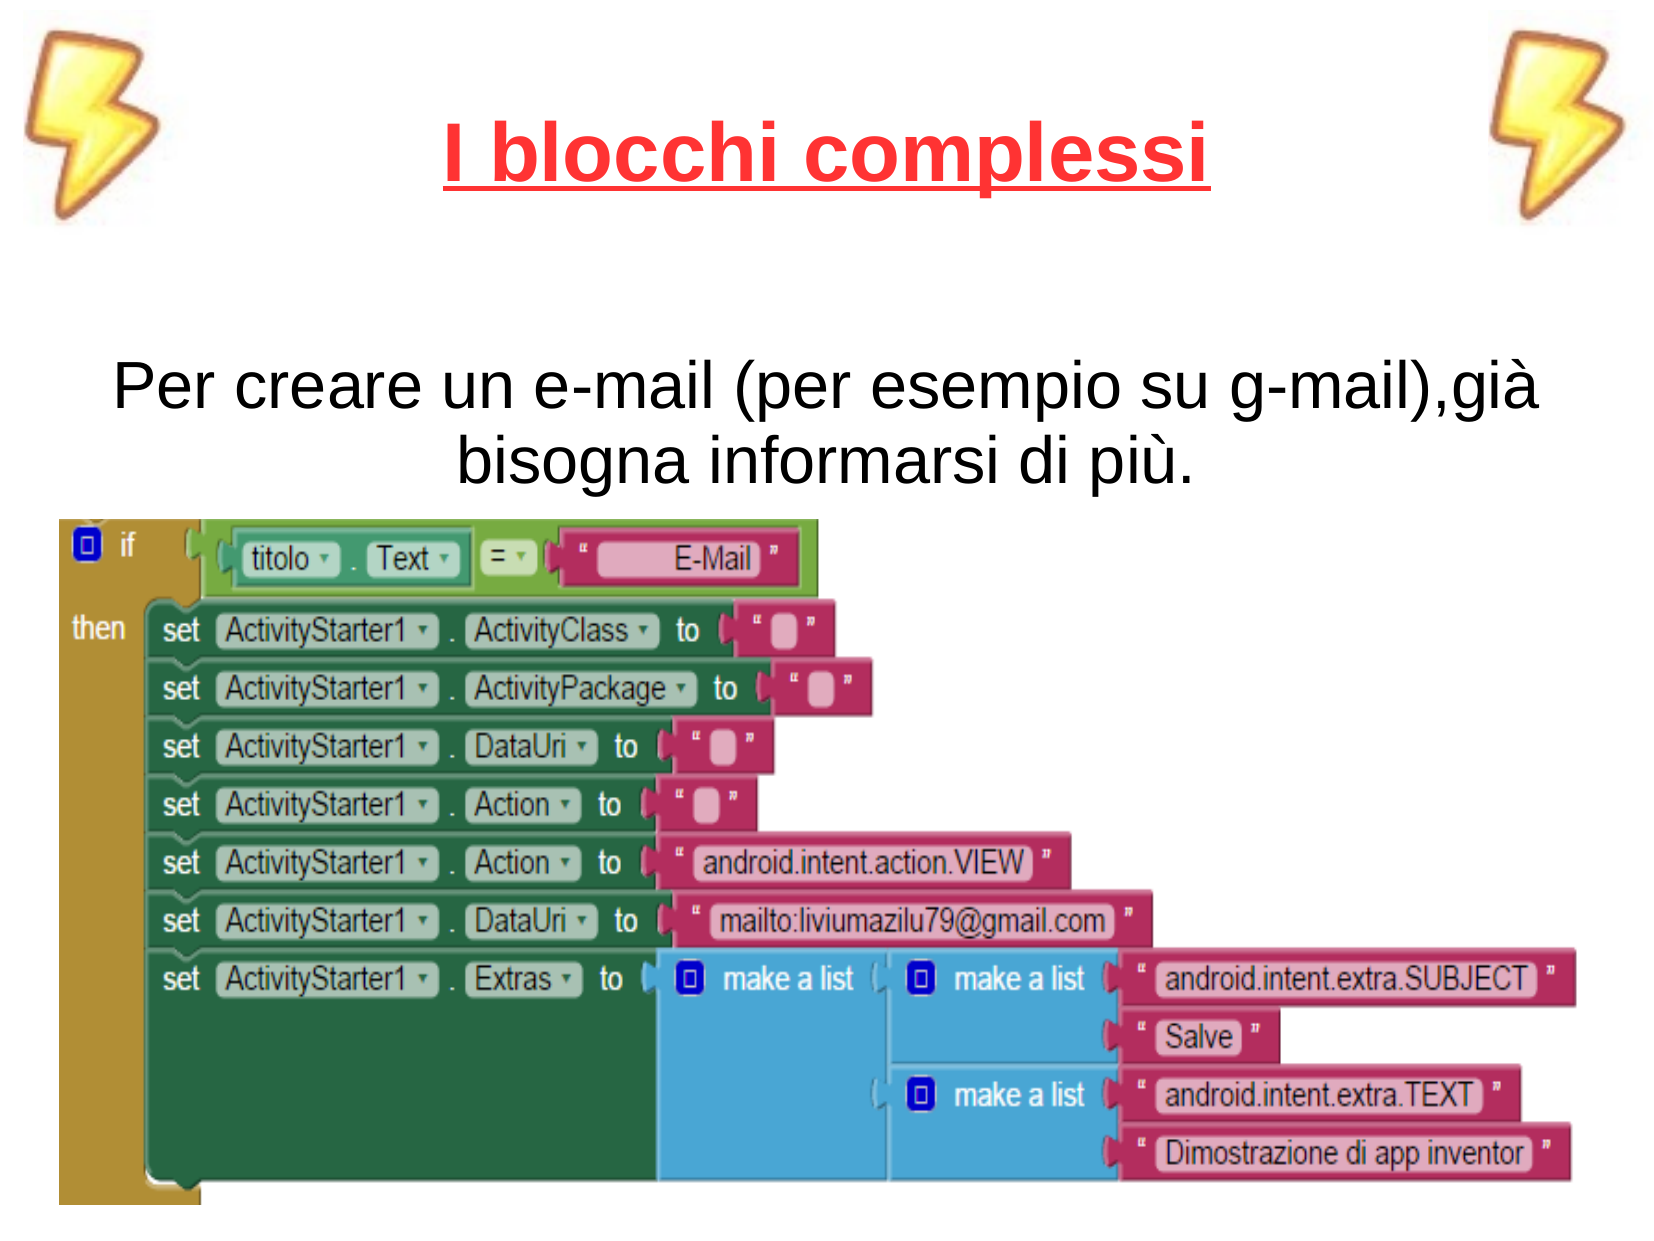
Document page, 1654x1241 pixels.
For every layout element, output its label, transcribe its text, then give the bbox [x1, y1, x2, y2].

subtitle Per creare un e-mail (per esempio su g-mail),già bisogna informarsi di più. [82, 290, 1571, 519]
picture [1488, 10, 1654, 237]
title I blocchi complessi [82, 49, 1571, 257]
picture [59, 519, 1586, 1205]
picture [23, 10, 189, 237]
